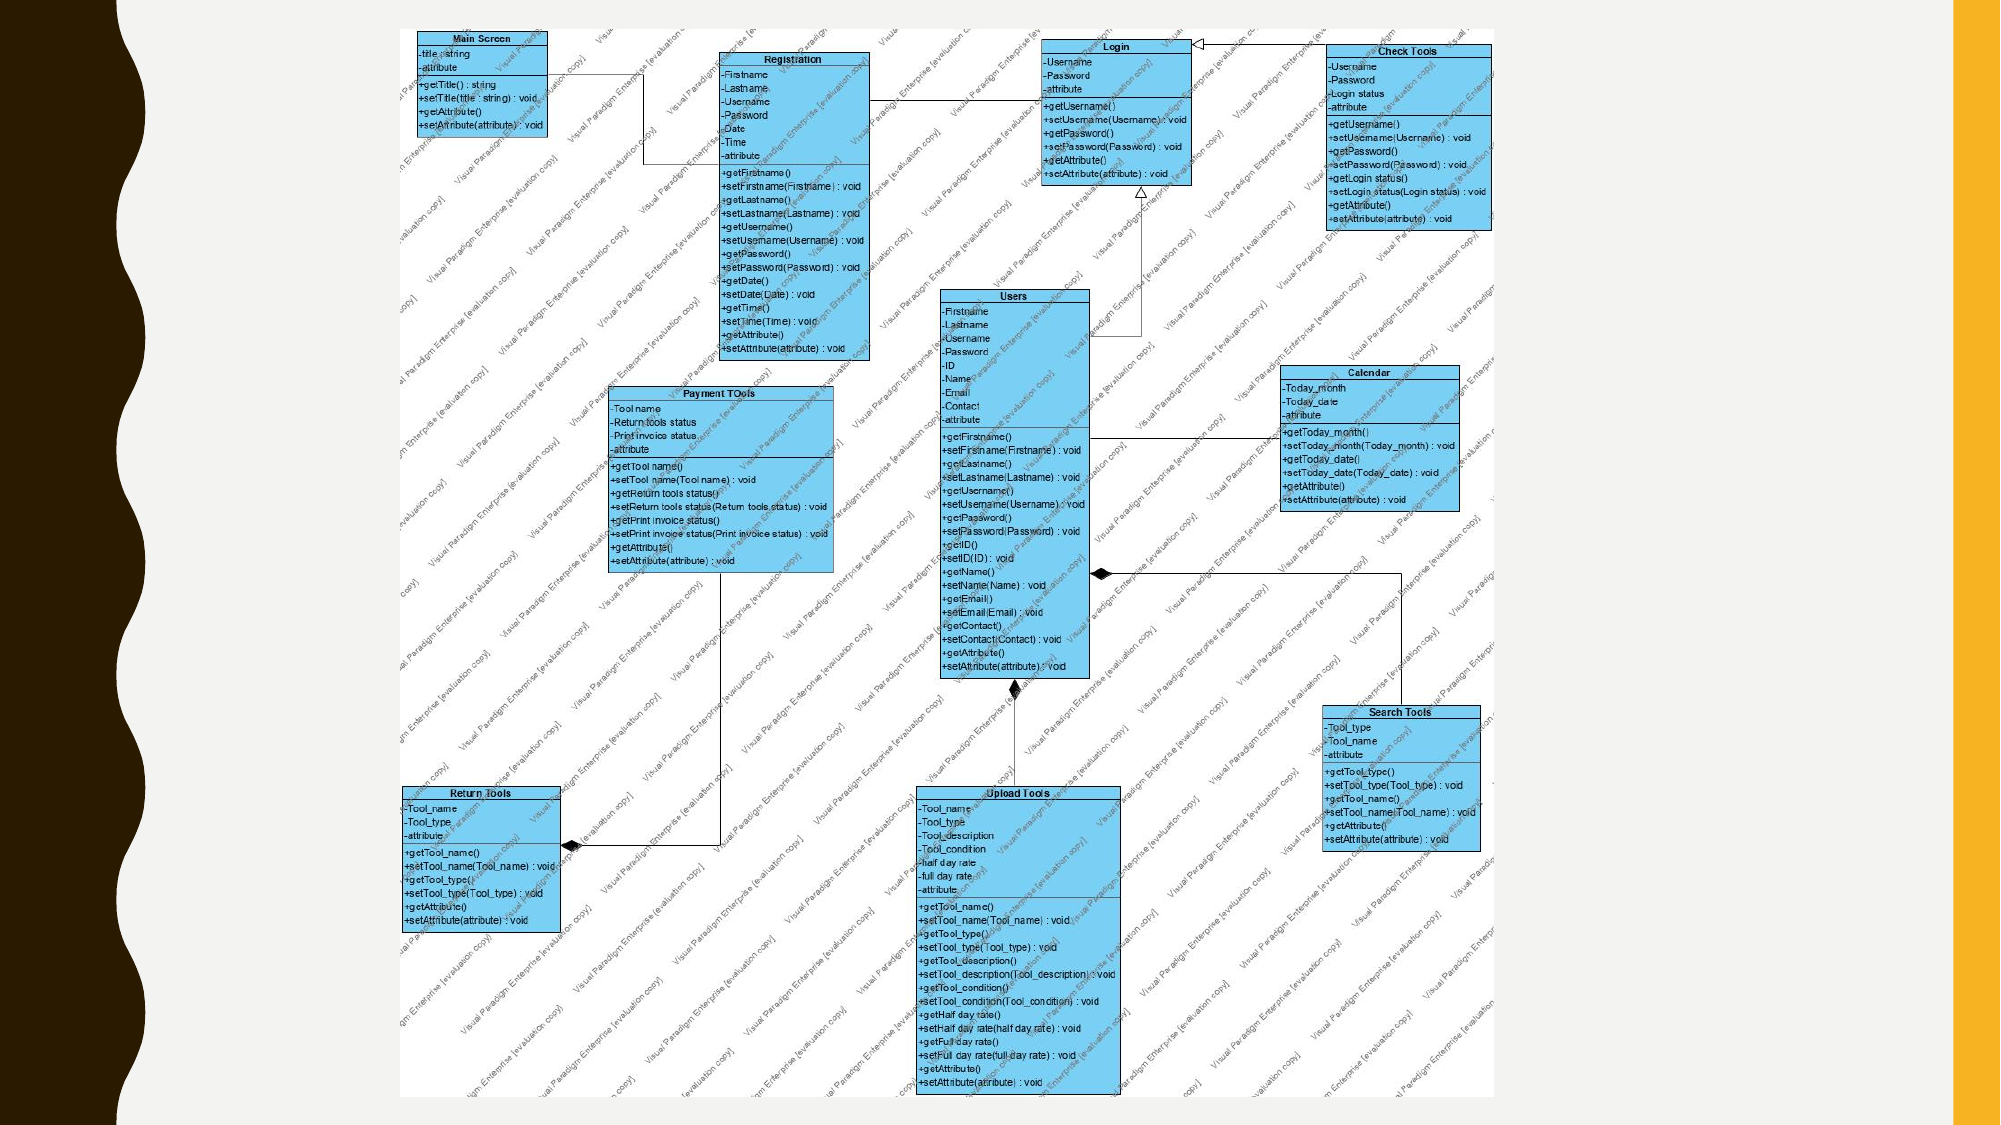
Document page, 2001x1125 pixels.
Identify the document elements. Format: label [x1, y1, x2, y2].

picture [400, 29, 1494, 1097]
